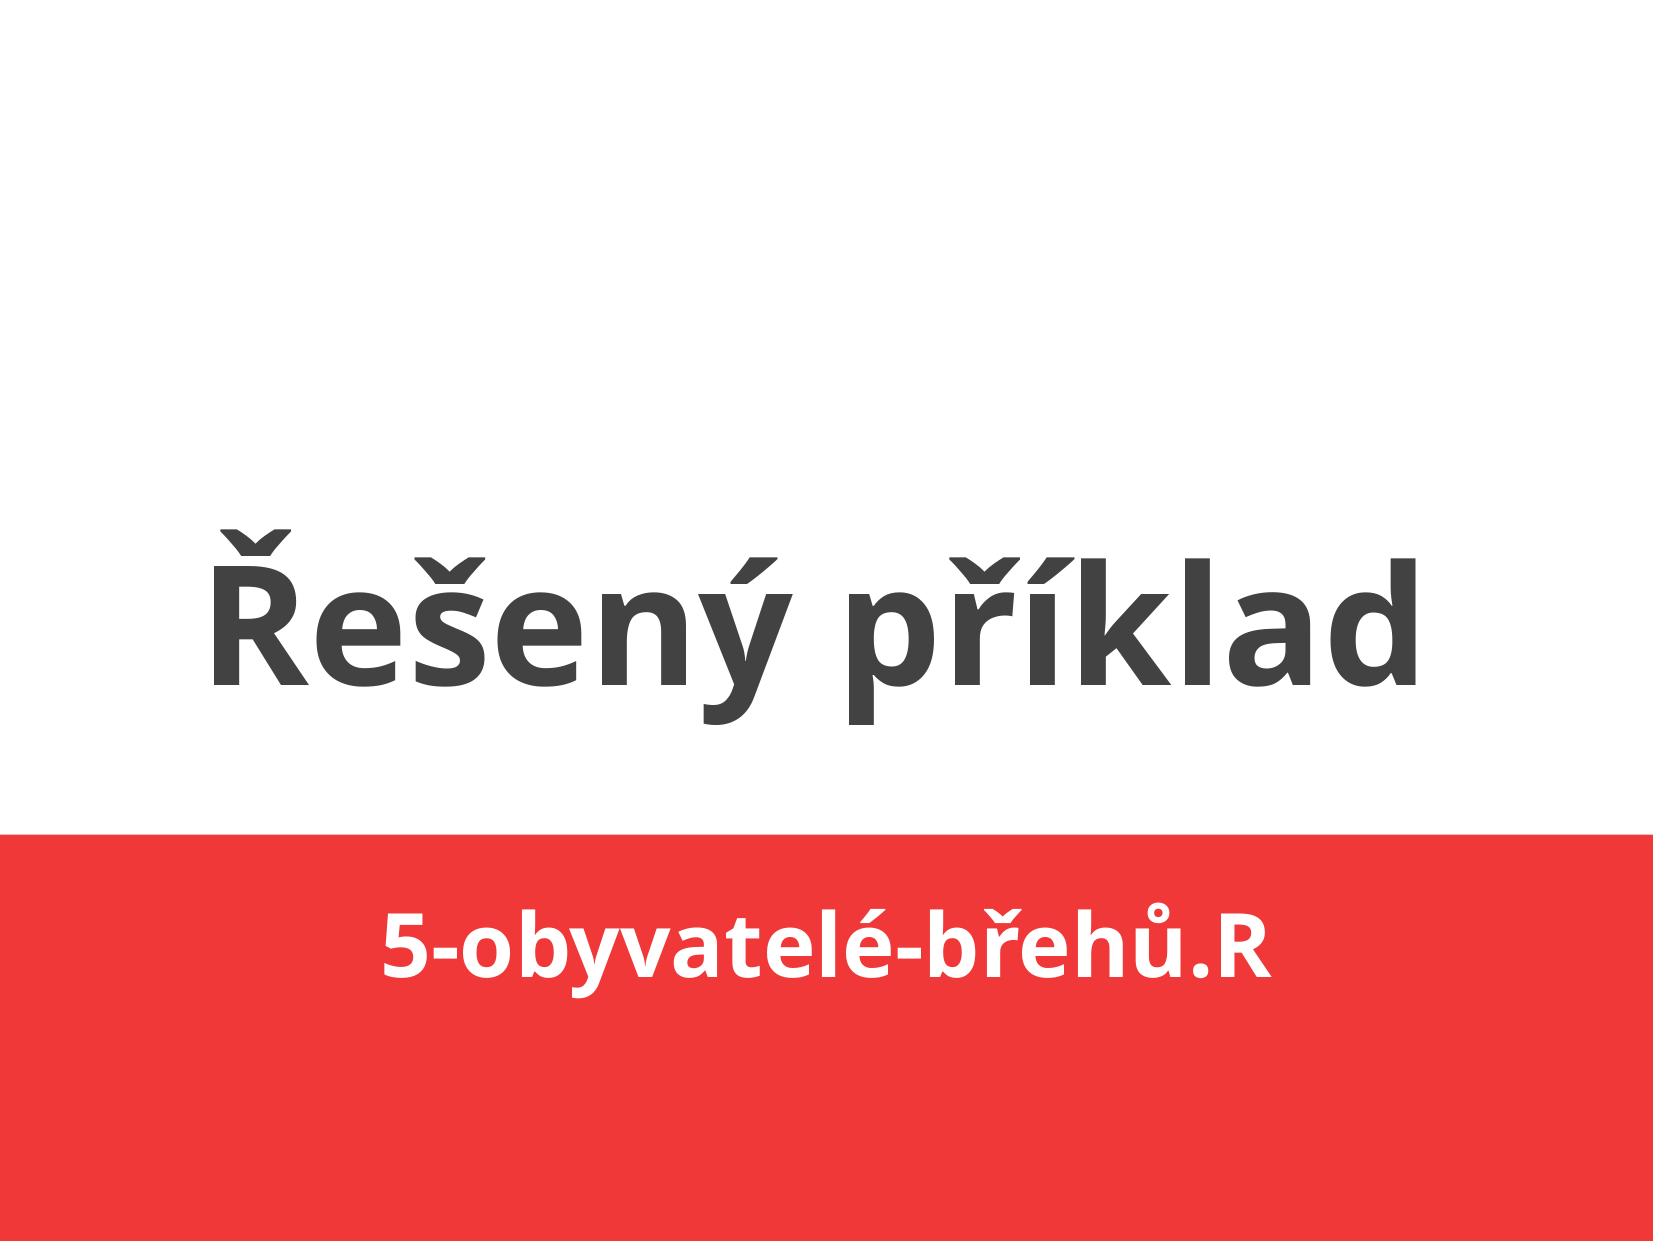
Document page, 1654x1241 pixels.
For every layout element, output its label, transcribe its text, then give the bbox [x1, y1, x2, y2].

list 5-obyvatelé-břehů.R [82, 881, 1571, 1010]
title Řešený příklad [70, 517, 1559, 725]
